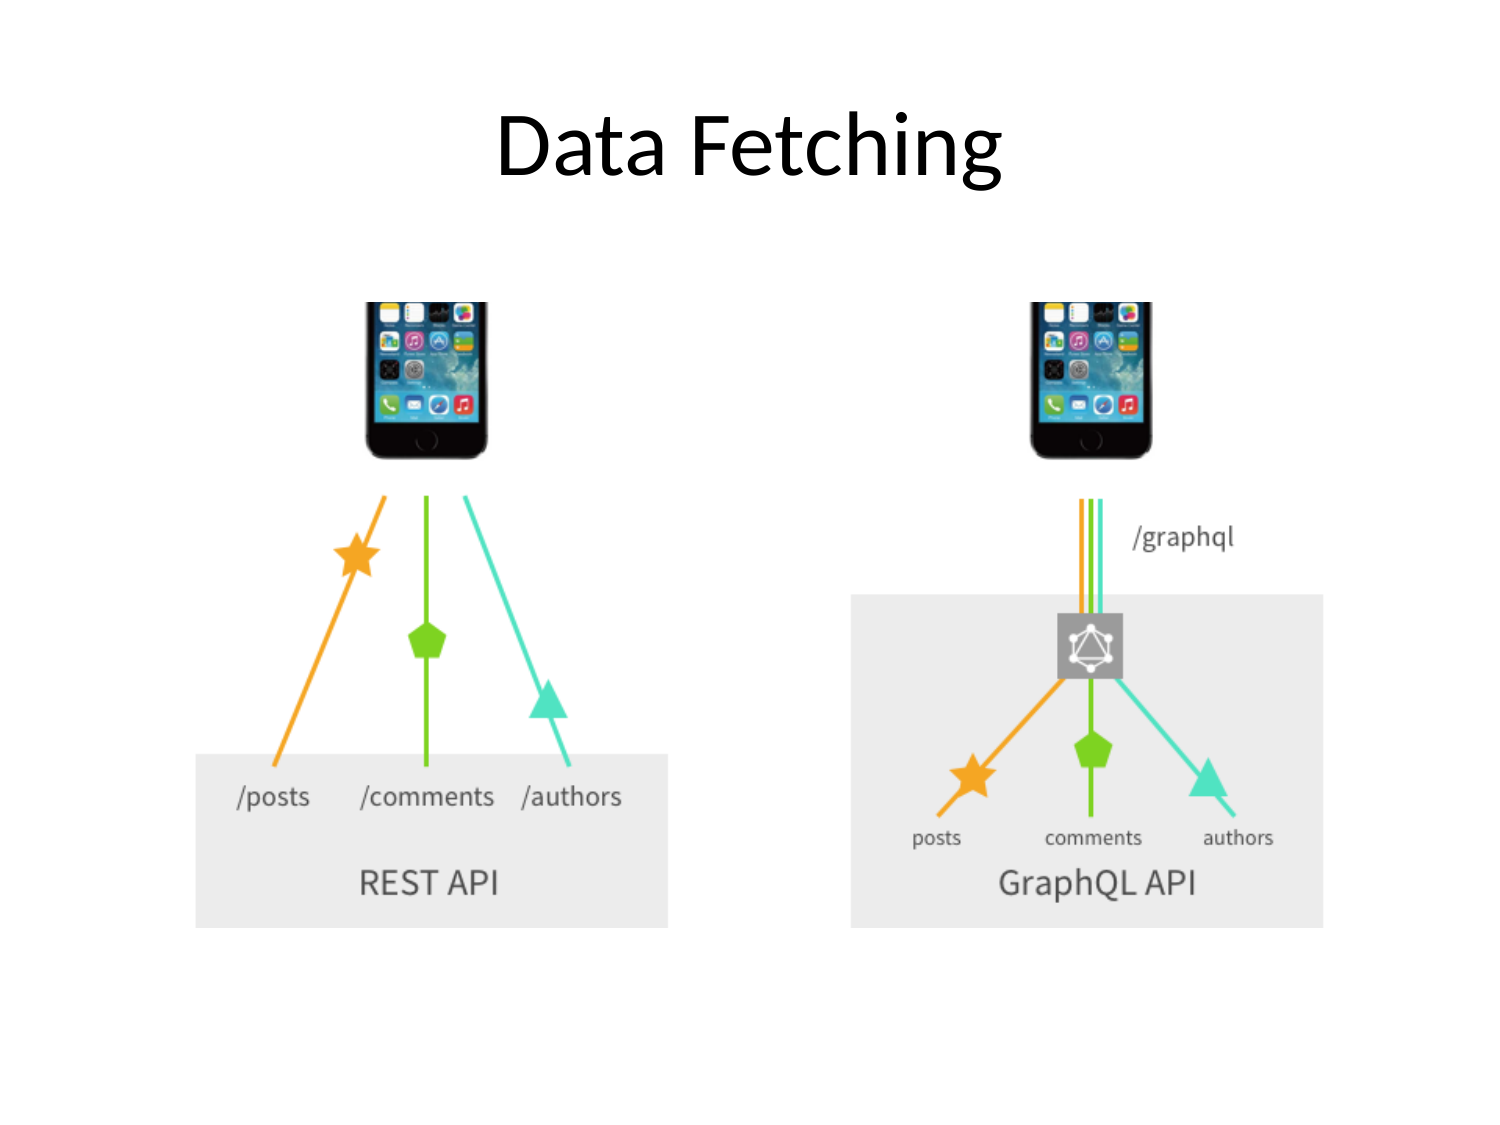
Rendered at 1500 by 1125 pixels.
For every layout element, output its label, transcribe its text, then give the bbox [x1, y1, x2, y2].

title Data Fetching [75, 45, 1426, 233]
picture [135, 302, 1386, 928]
